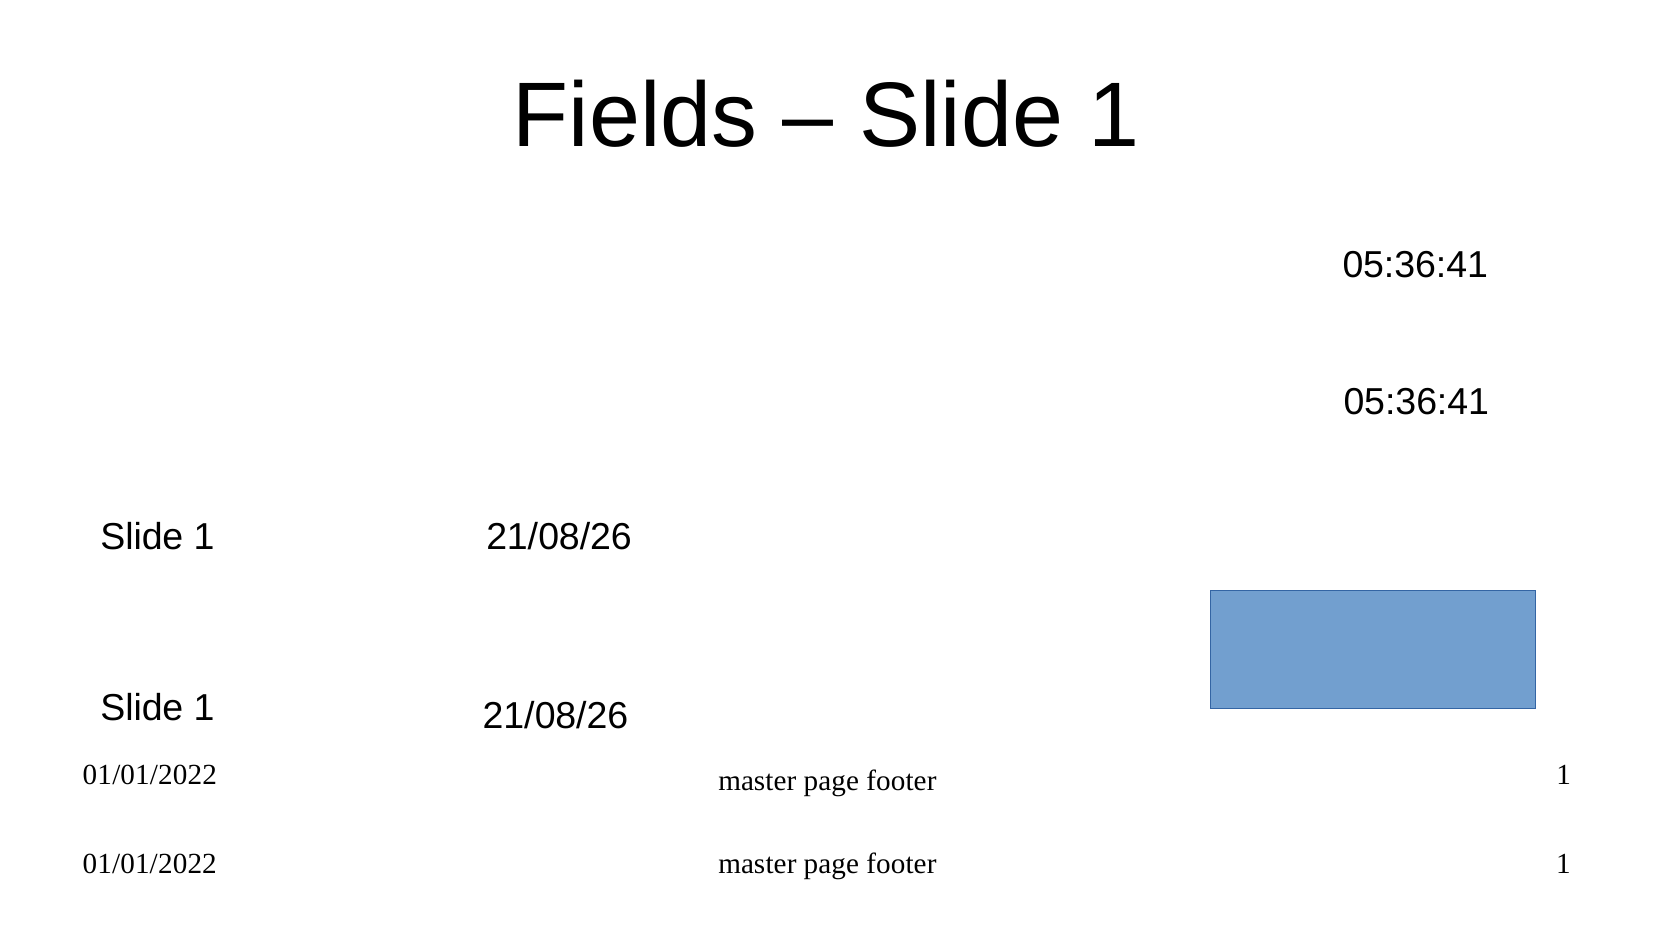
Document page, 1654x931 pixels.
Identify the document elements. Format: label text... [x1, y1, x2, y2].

title Fields – Slide 1 [82, 37, 1571, 193]
